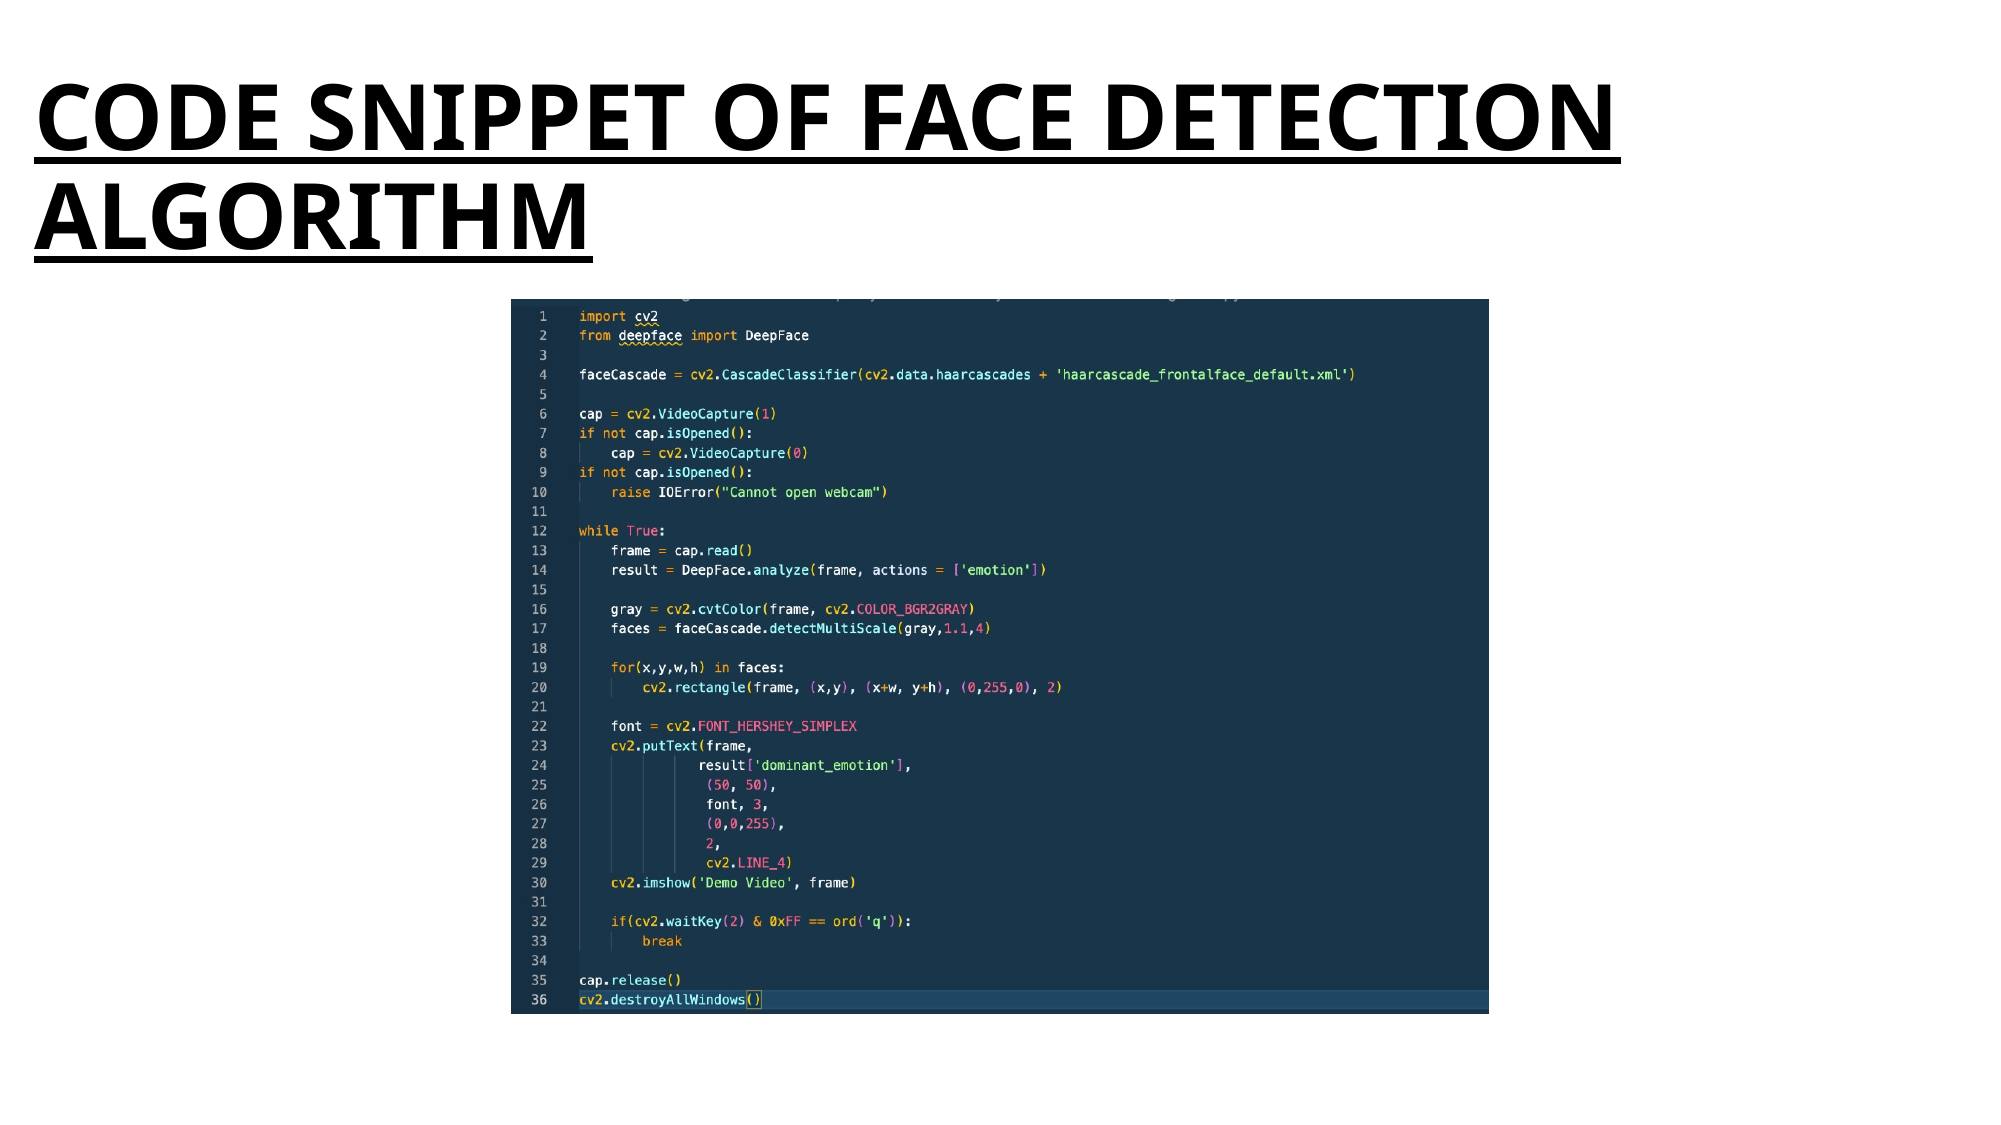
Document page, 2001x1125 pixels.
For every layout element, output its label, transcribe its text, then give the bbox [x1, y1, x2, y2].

title CODE SNIPPET OF FACE DETECTION ALGORITHM [19, 59, 1863, 281]
picture [511, 299, 1489, 1014]
